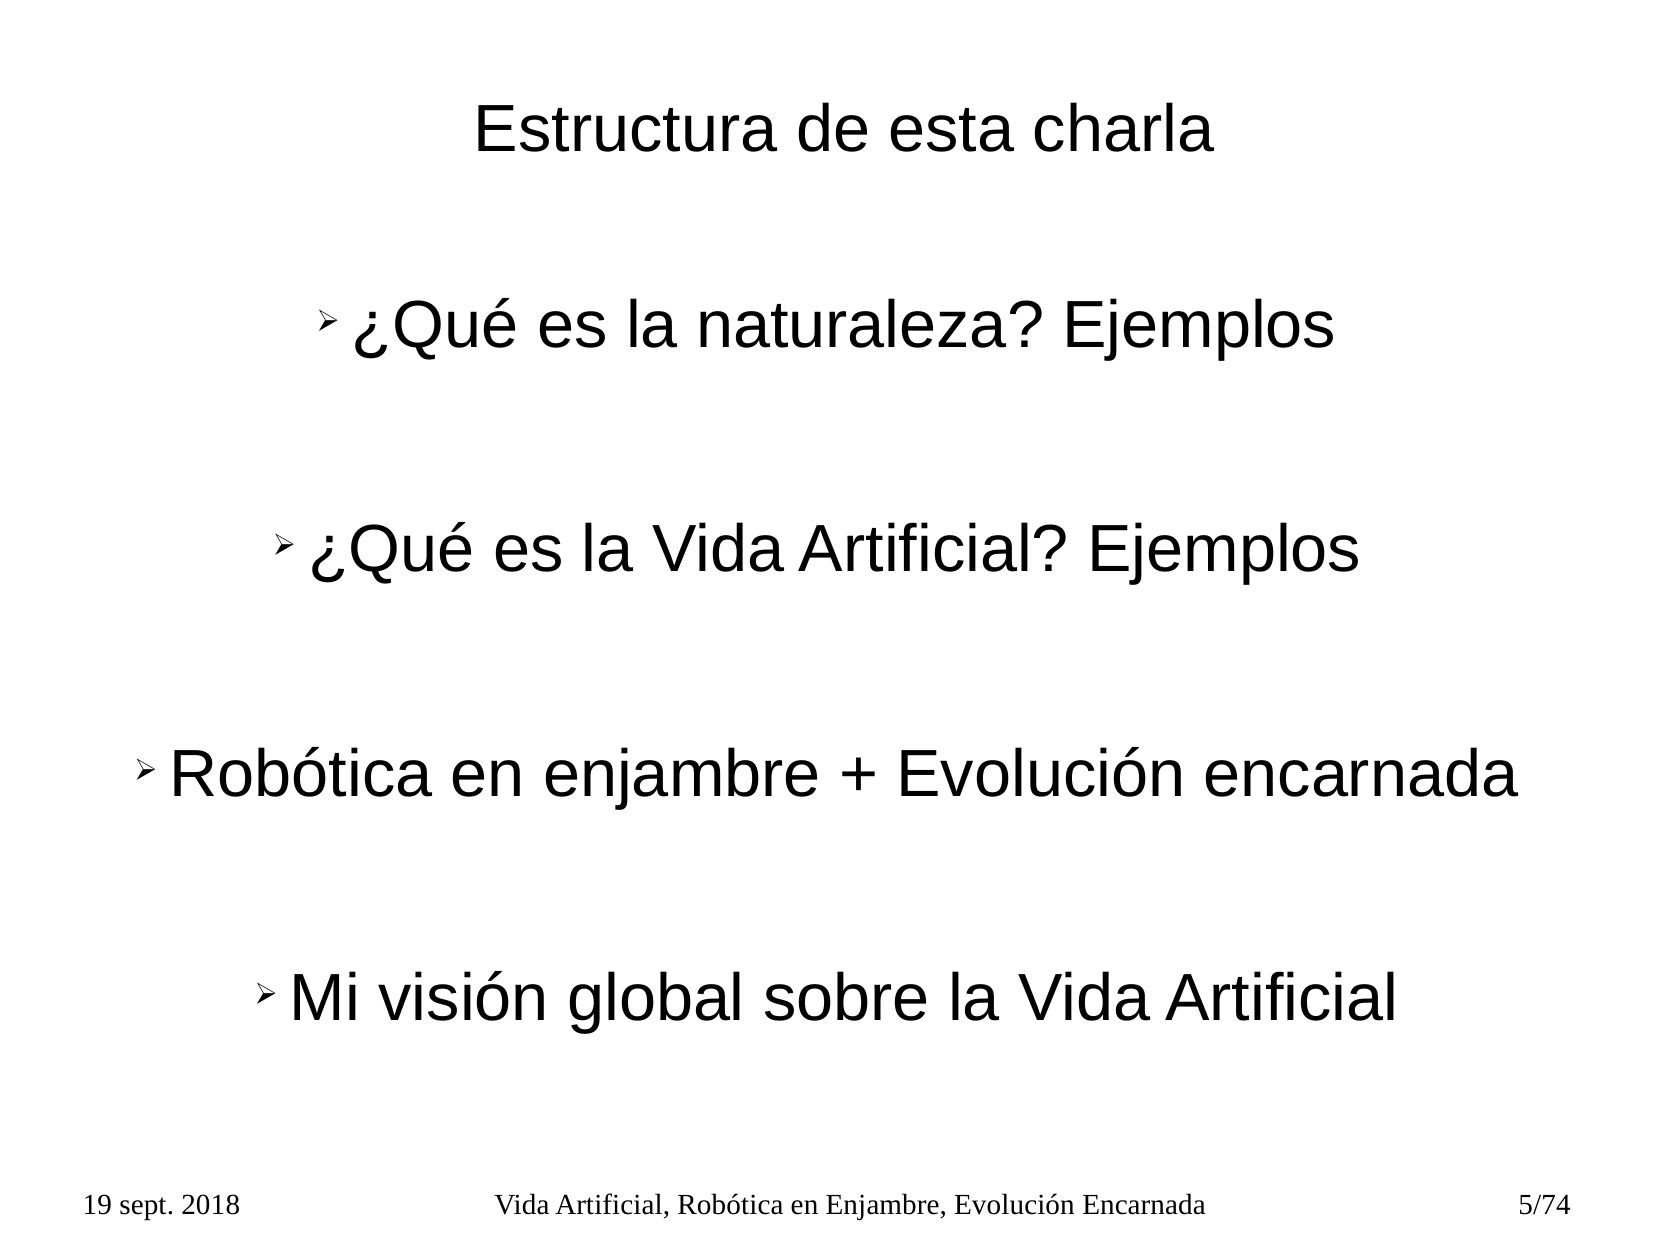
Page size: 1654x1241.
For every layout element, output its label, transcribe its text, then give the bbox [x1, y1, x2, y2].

subtitle Estructura de esta charla ¿Qué es la naturaleza? Ejemplos ¿Qué es la Vida Artificial? Ejemplos Robótica en enjambre + Evolución encarnada Mi visión global sobre la Vida Artificial [82, 91, 1571, 1110]
